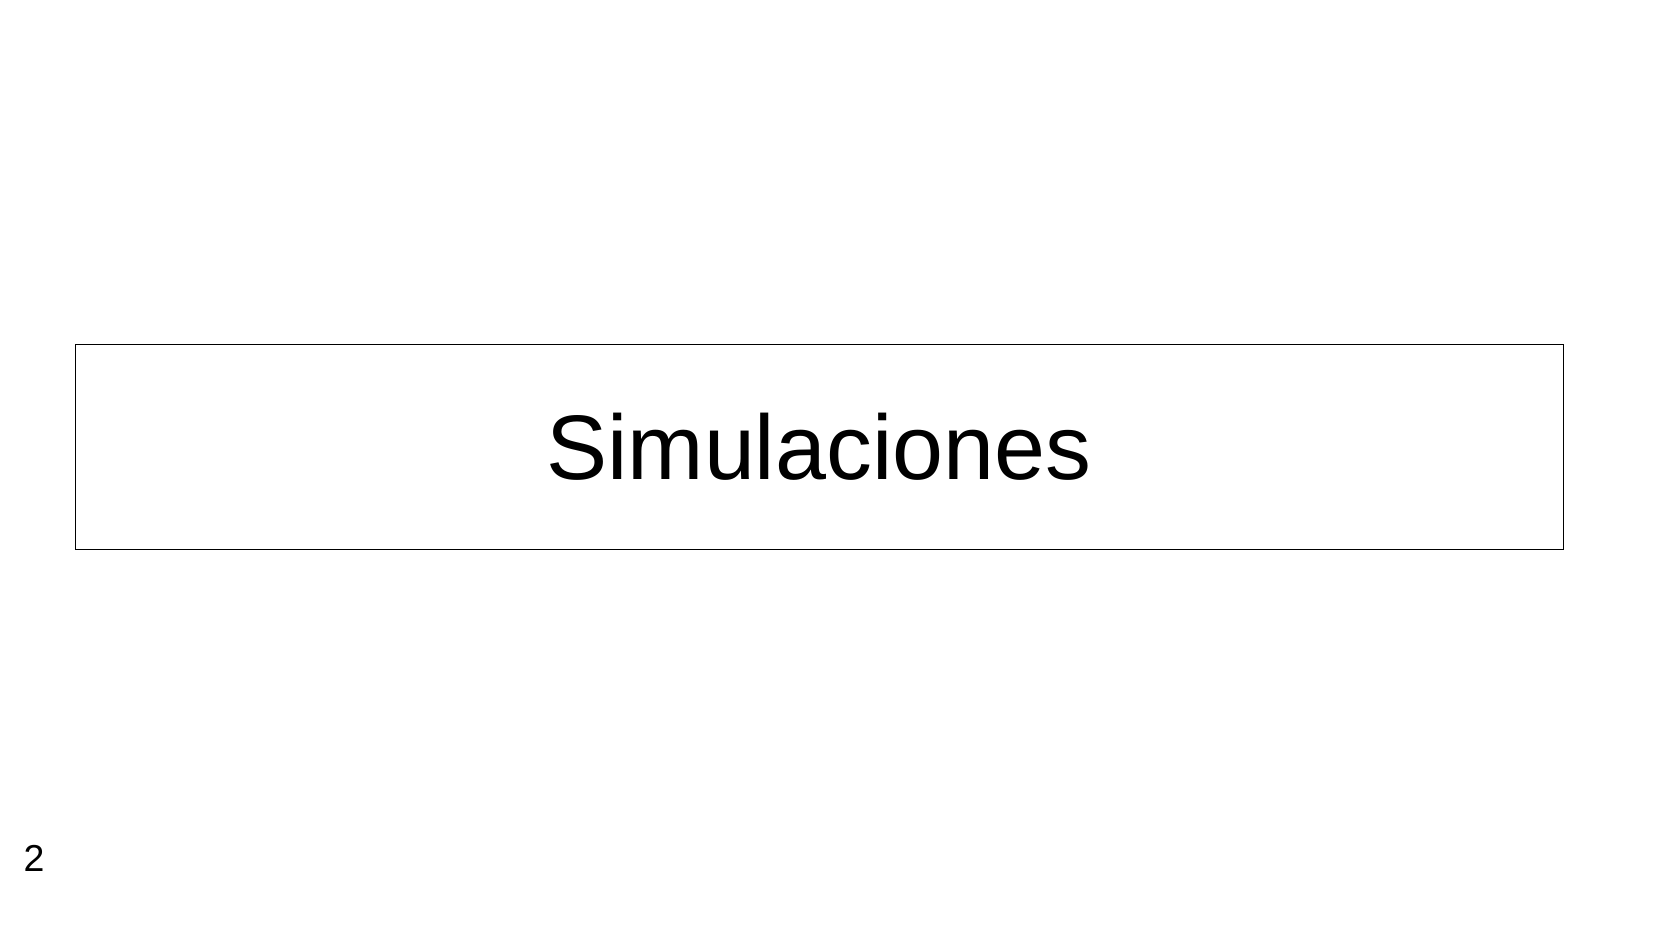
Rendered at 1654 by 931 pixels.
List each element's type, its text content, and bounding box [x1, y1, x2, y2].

text_box <number> [8, 829, 638, 901]
title Simulaciones [75, 344, 1564, 550]
